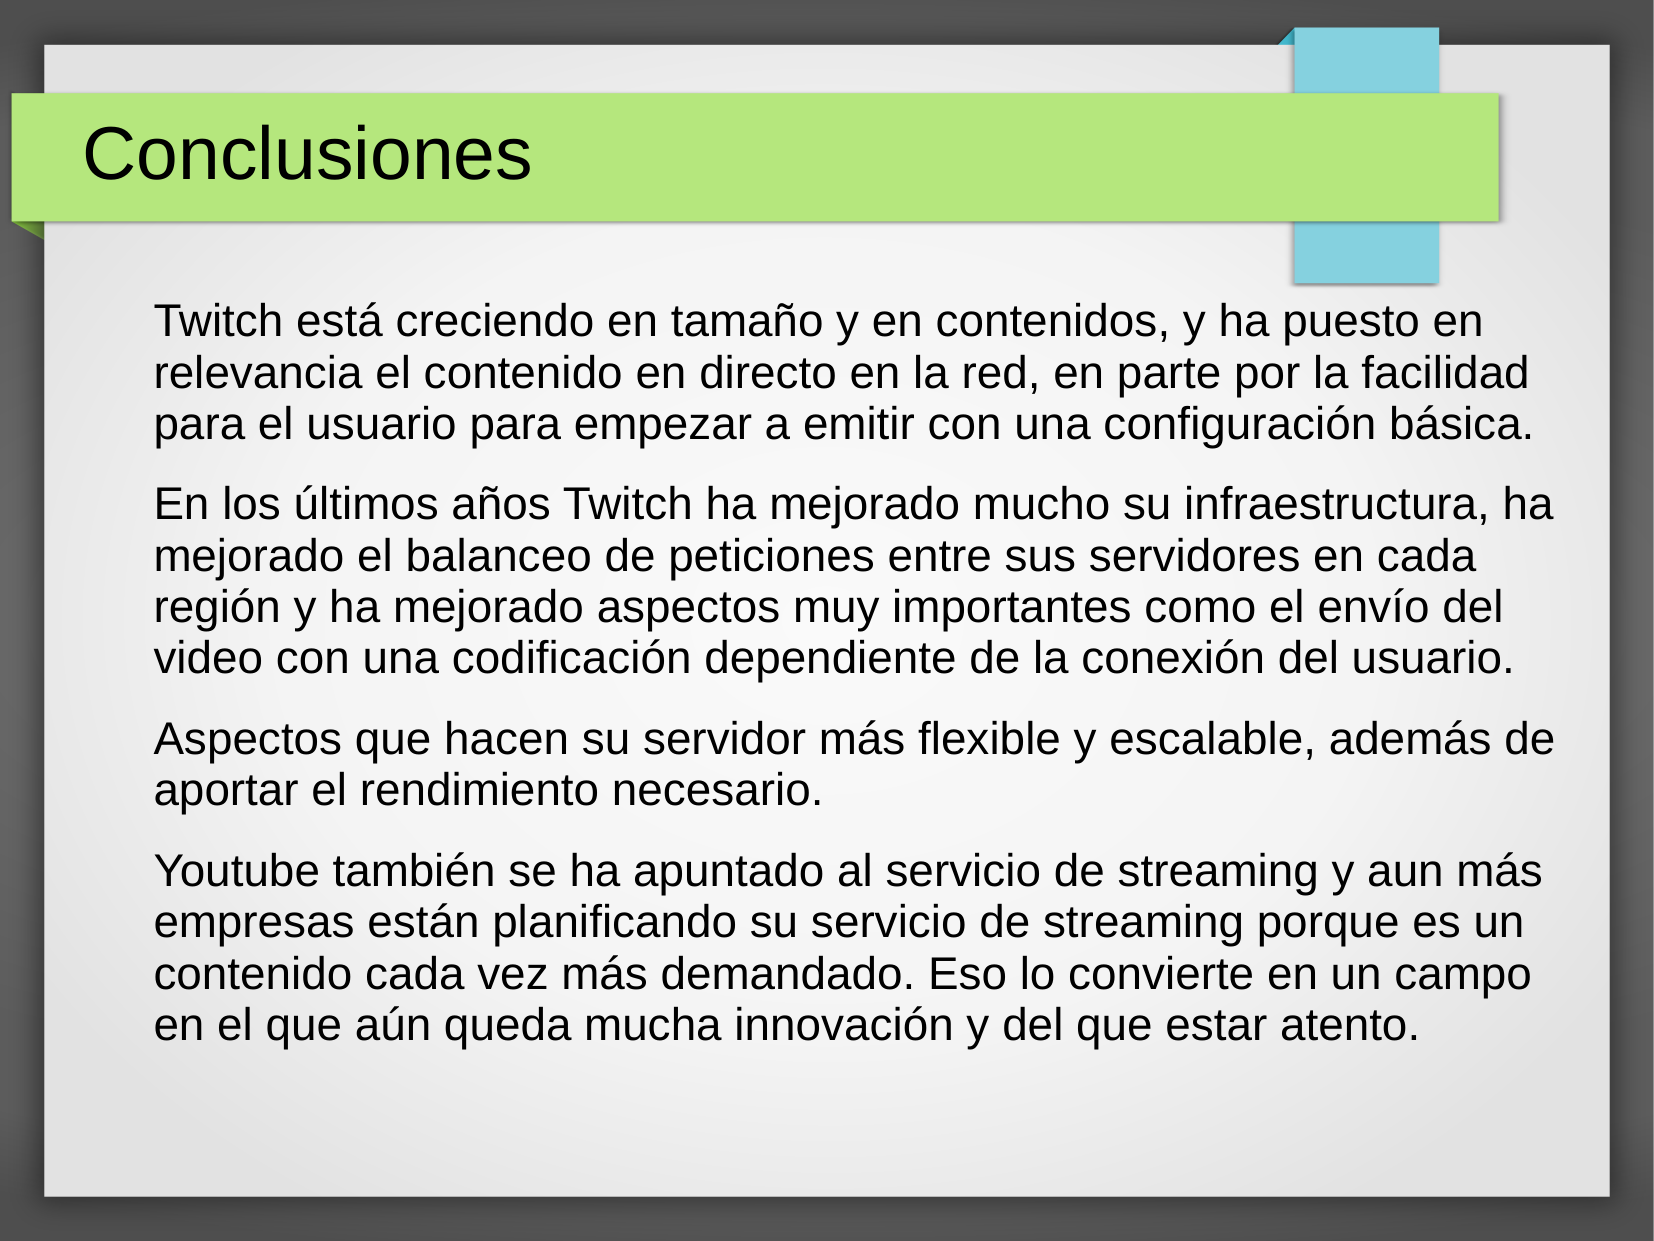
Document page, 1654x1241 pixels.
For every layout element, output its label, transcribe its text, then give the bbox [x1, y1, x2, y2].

title Conclusiones [82, 94, 1264, 213]
list Twitch está creciendo en tamaño y en contenidos, y ha puesto en relevancia el contenido en directo en la red, en parte por la facilidad para el usuario para empezar a emitir con una configuración básica. En los últimos años Twitch ha mejorado mucho su infraestructura, ha mejorado el balanceo de peticiones entre sus servidores en cada región y ha mejorado aspectos muy importantes como el envío del video con una codificación dependiente de la conexión del usuario. Aspectos que hacen su servidor más flexible y escalable, además de aportar el rendimiento necesario. Youtube también se ha apuntado al servicio de streaming y aun más empresas están planificando su servicio de streaming porque es un contenido cada vez más demandado. Eso lo convierte en un campo en el que aún queda mucha innovación y del que estar atento. [82, 295, 1571, 1087]
picture [0, 0, 1654, 1241]
